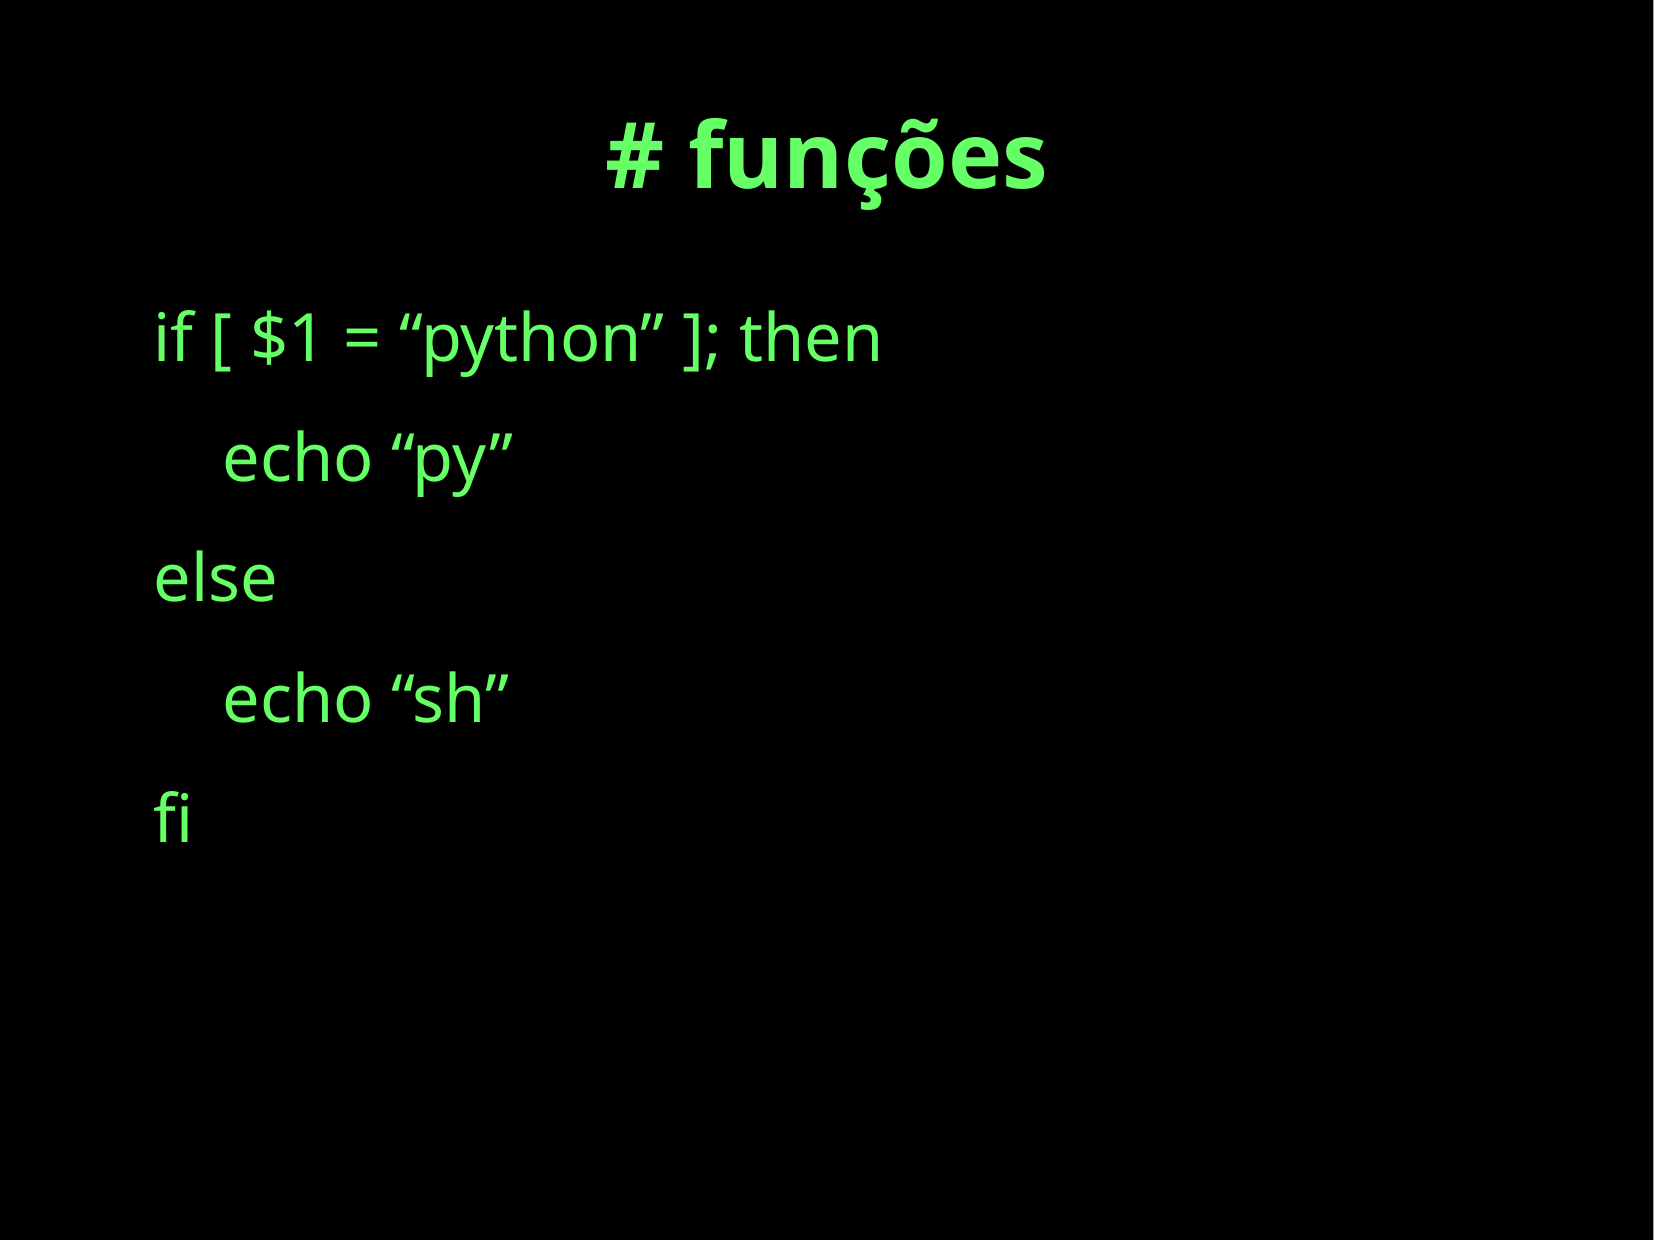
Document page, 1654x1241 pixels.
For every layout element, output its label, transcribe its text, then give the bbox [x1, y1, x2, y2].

list if [ $1 = “python” ]; then echo “py” else echo “sh” fi [82, 290, 1571, 1010]
title # funções [82, 49, 1571, 257]
